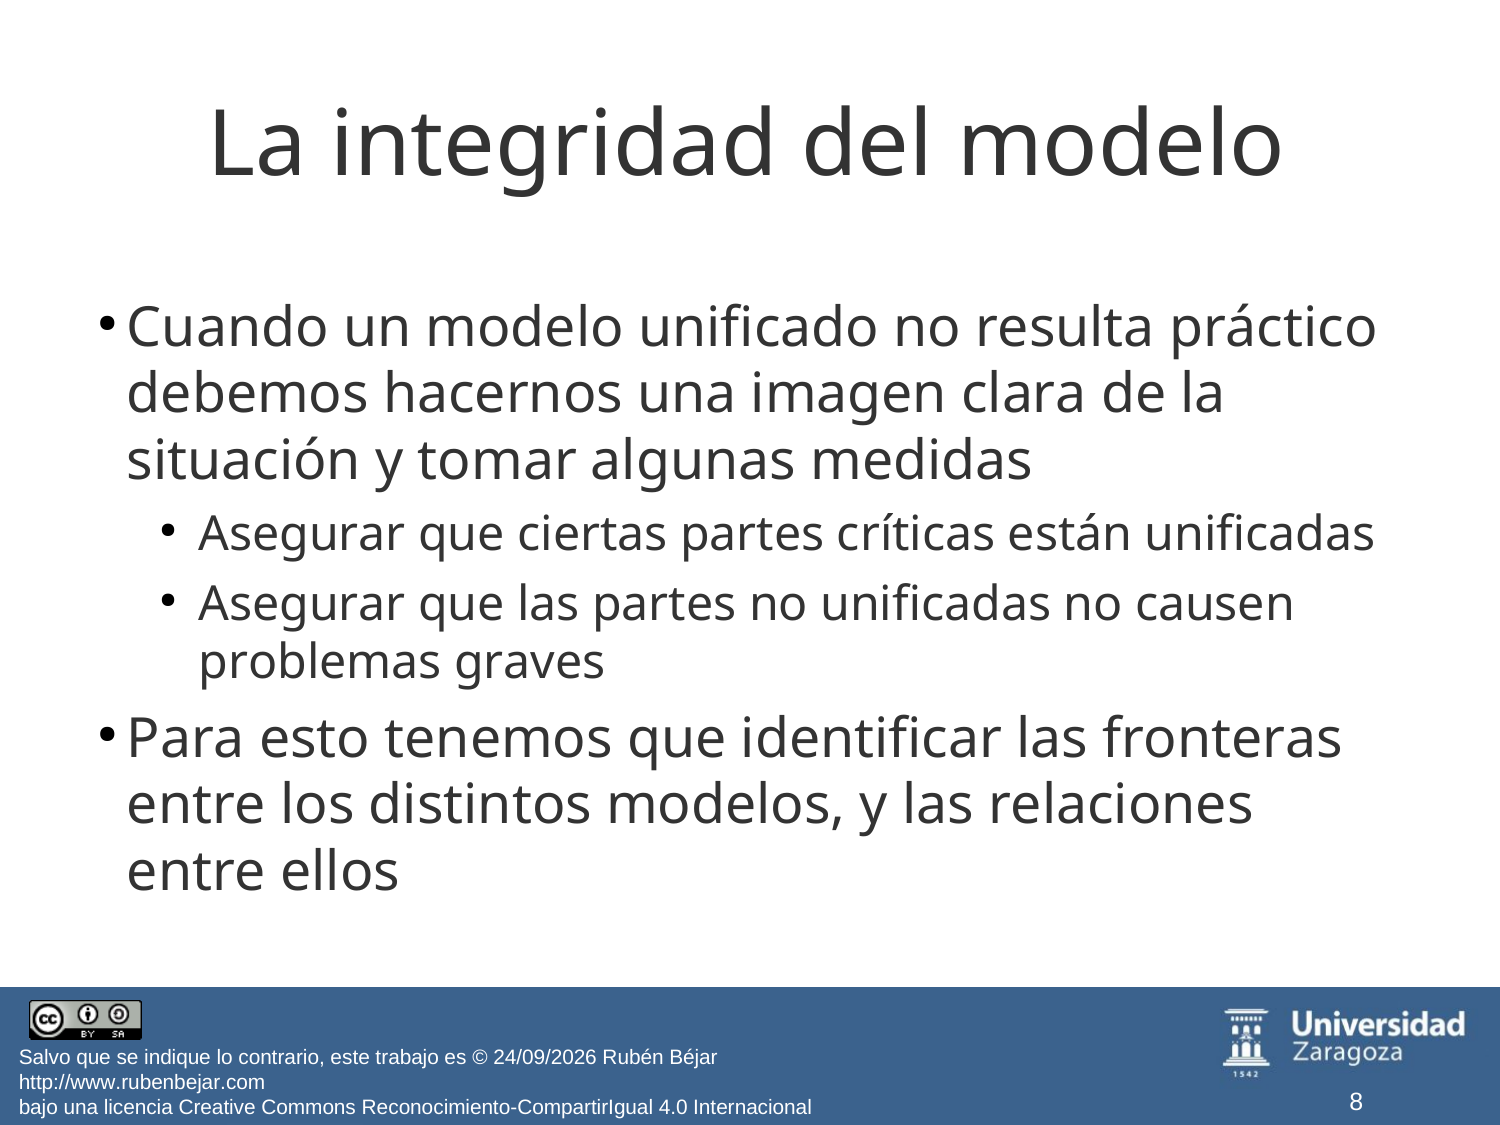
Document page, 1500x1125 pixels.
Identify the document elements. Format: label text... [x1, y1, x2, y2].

list Cuando un modelo unificado no resulta práctico debemos hacernos una imagen clara de la situación y tomar algunas medidas Asegurar que ciertas partes críticas están unificadas Asegurar que las partes no unificadas no causen problemas graves Para esto tenemos que identificar las fronteras entre los distintos modelos, y las relaciones entre ellos [82, 283, 1418, 957]
picture [0, 987, 1500, 1125]
title La integridad del modelo [74, 21, 1420, 257]
